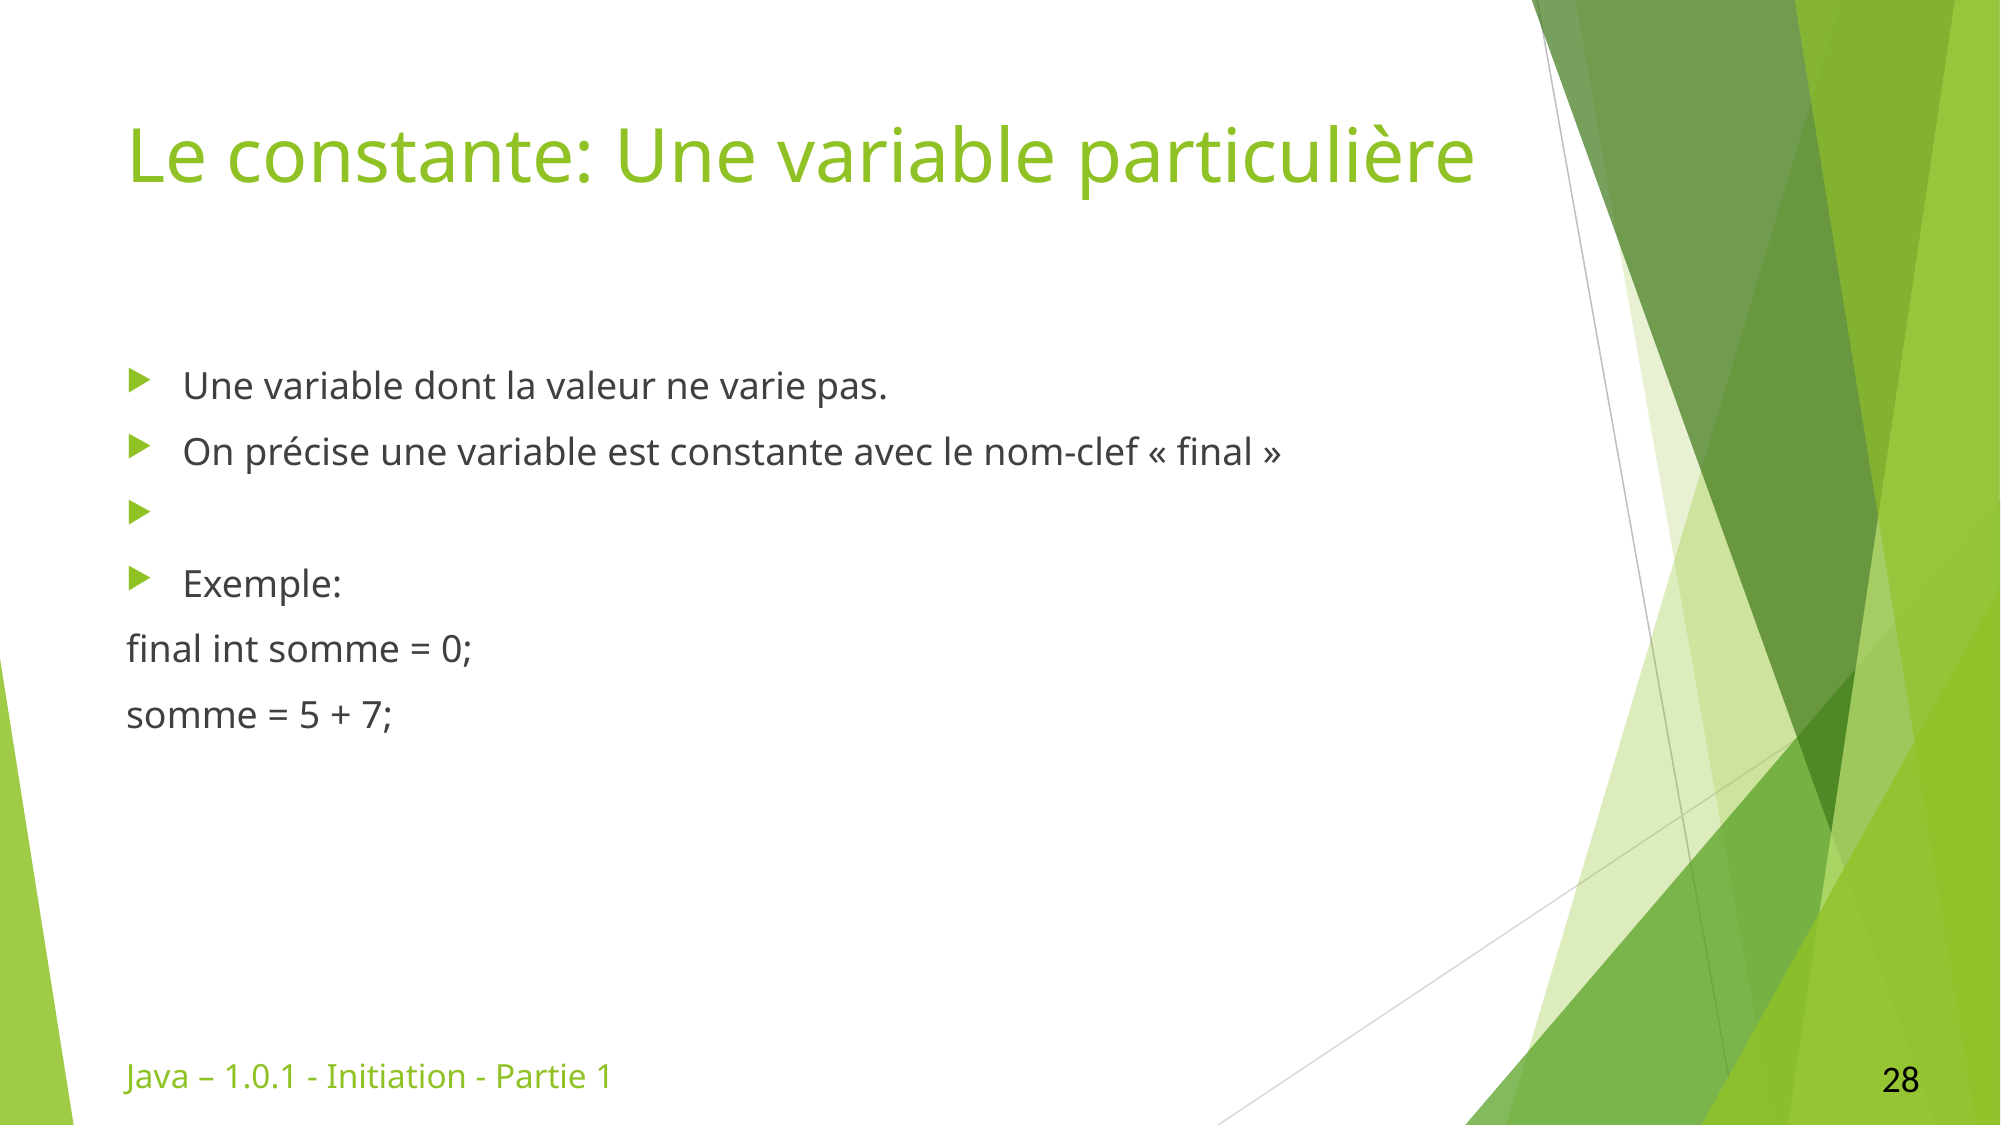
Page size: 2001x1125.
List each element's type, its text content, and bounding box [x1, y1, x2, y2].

title Le constante: Une variable particulière [111, 99, 1522, 317]
list Une variable dont la valeur ne varie pas. On précise une variable est constante avec le nom-clef « final » Exemple: final int somme = 0; somme = 5 + 7; [111, 354, 1522, 1048]
text_box Java – 1.0.1 - Initiation - Partie 1 [111, 1047, 1094, 1109]
text_box [1866, 1047, 1979, 1108]
